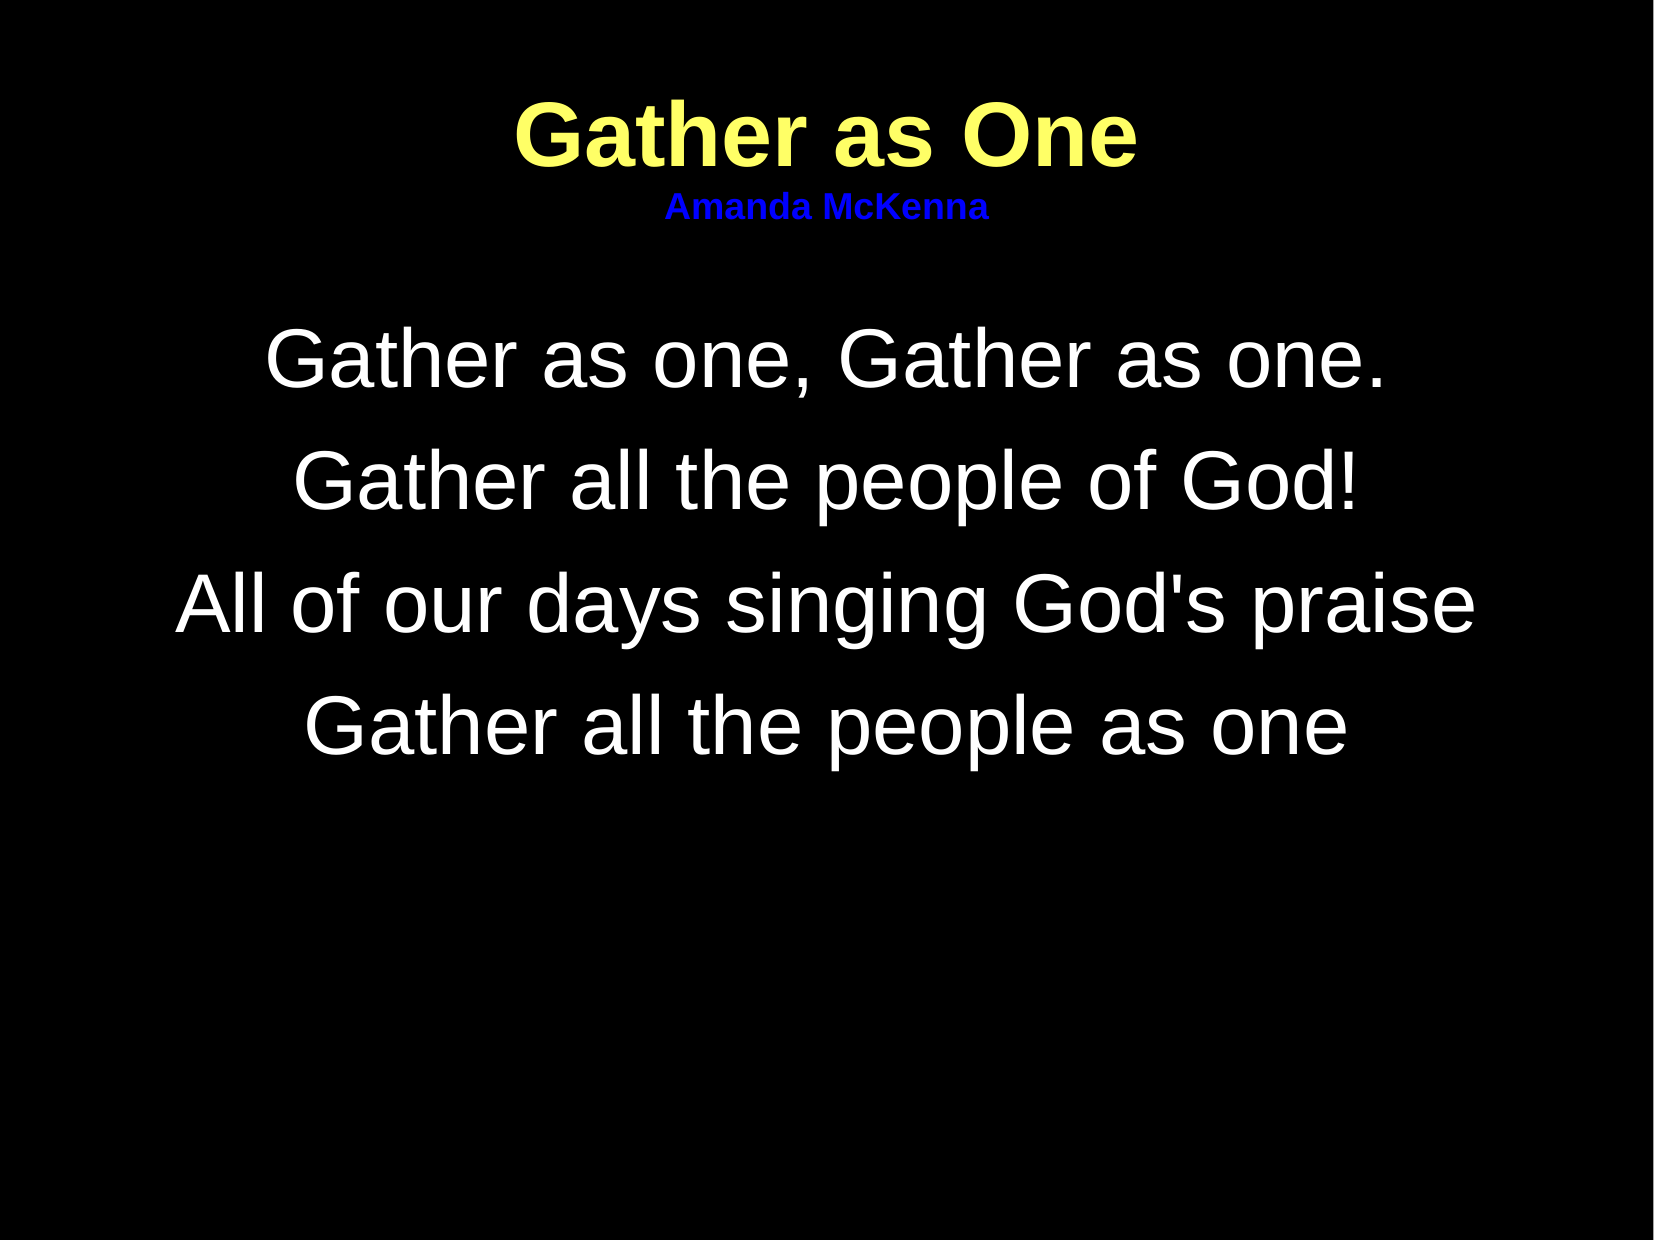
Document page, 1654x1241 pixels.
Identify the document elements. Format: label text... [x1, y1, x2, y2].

list Gather as one, Gather as one. Gather all the people of God! All of our days singing God's praise Gather all the people as one [0, 307, 1654, 1027]
title Gather as One Amanda McKenna [82, 49, 1571, 257]
